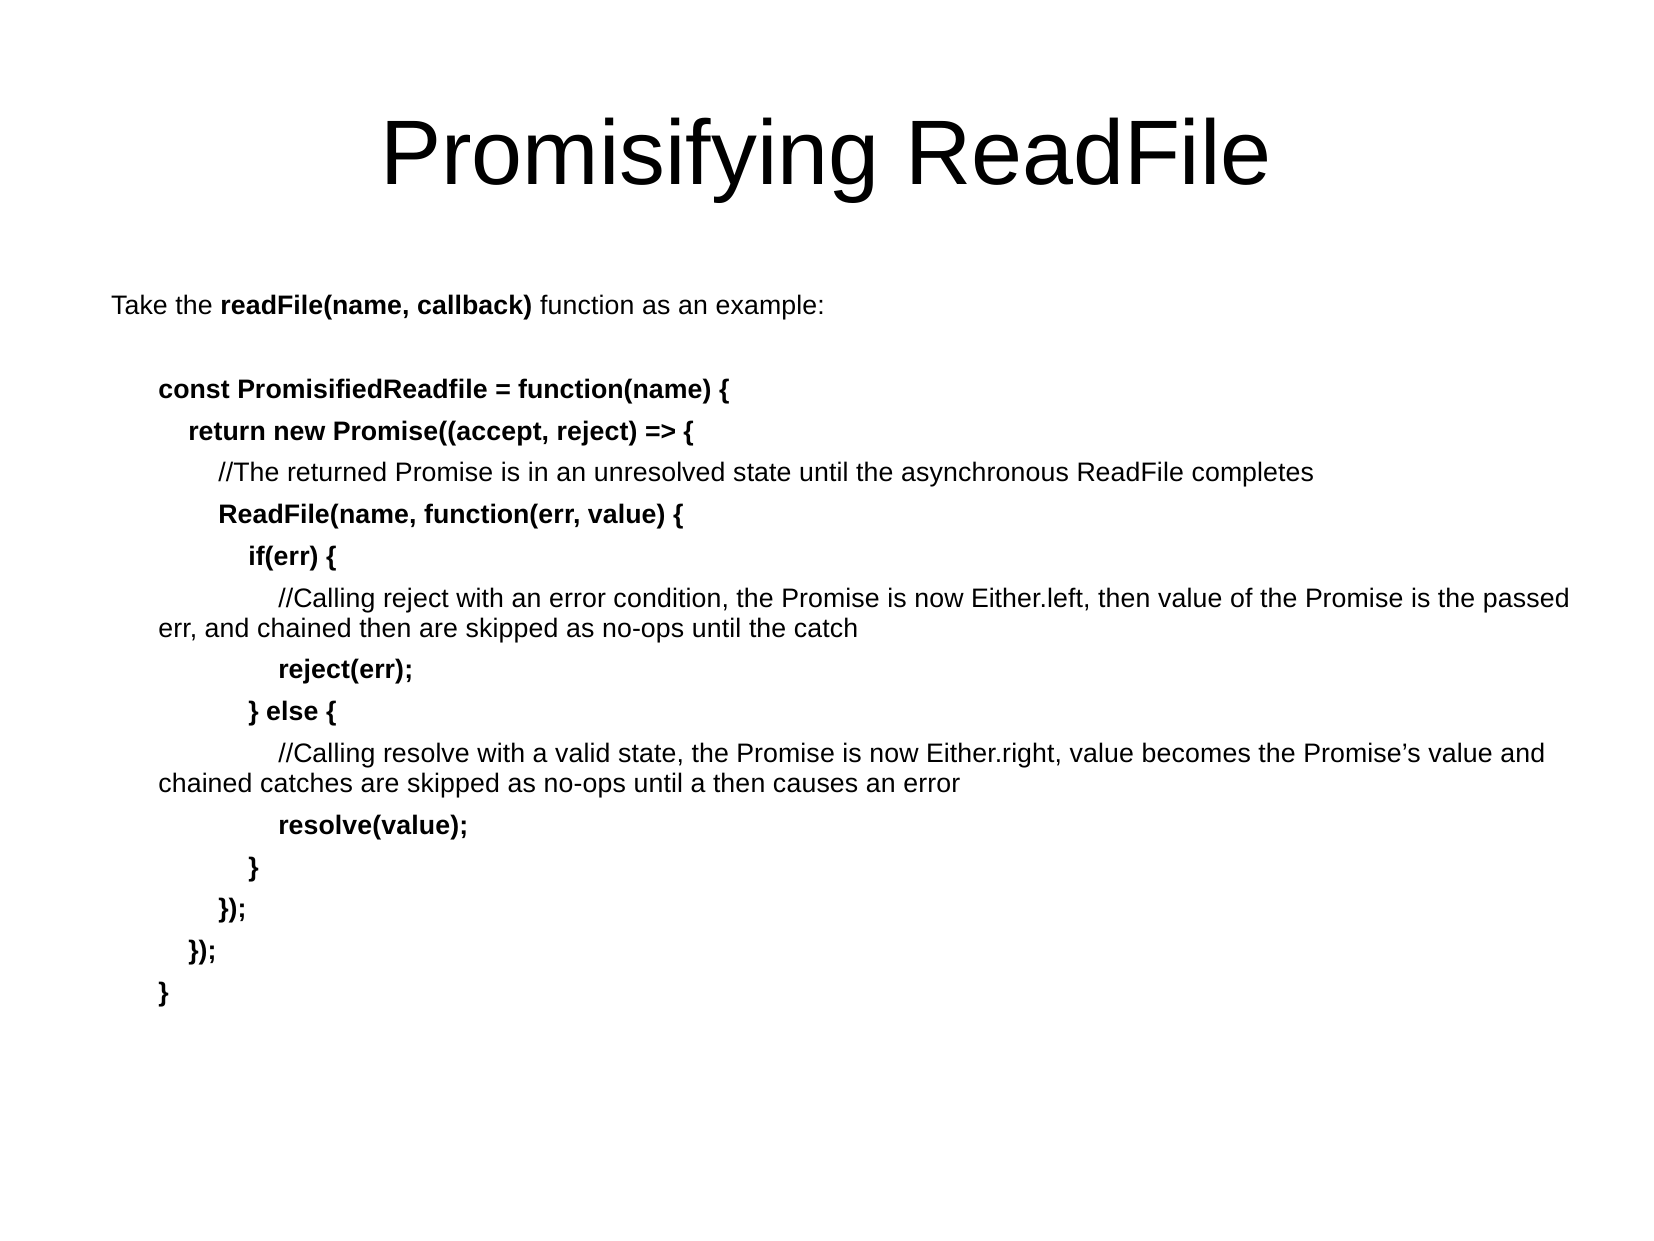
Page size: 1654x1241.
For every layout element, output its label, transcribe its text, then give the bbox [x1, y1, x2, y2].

title Promisifying ReadFile [82, 49, 1571, 257]
list Take the readFile(name, callback) function as an example: const PromisifiedReadfile = function(name) { return new Promise((accept, reject) => { //The returned Promise is in an unresolved state until the asynchronous ReadFile completes ReadFile(name, function(err, value) { if(err) { //Calling reject with an error condition, the Promise is now Either.left, then value of the Promise is the passed err, and chained then are skipped as no-ops until the catch reject(err); } else { //Calling resolve with a valid state, the Promise is now Either.right, value becomes the Promise’s value and chained catches are skipped as no-ops until a then causes an error resolve(value); } }); }); } [82, 290, 1571, 1010]
